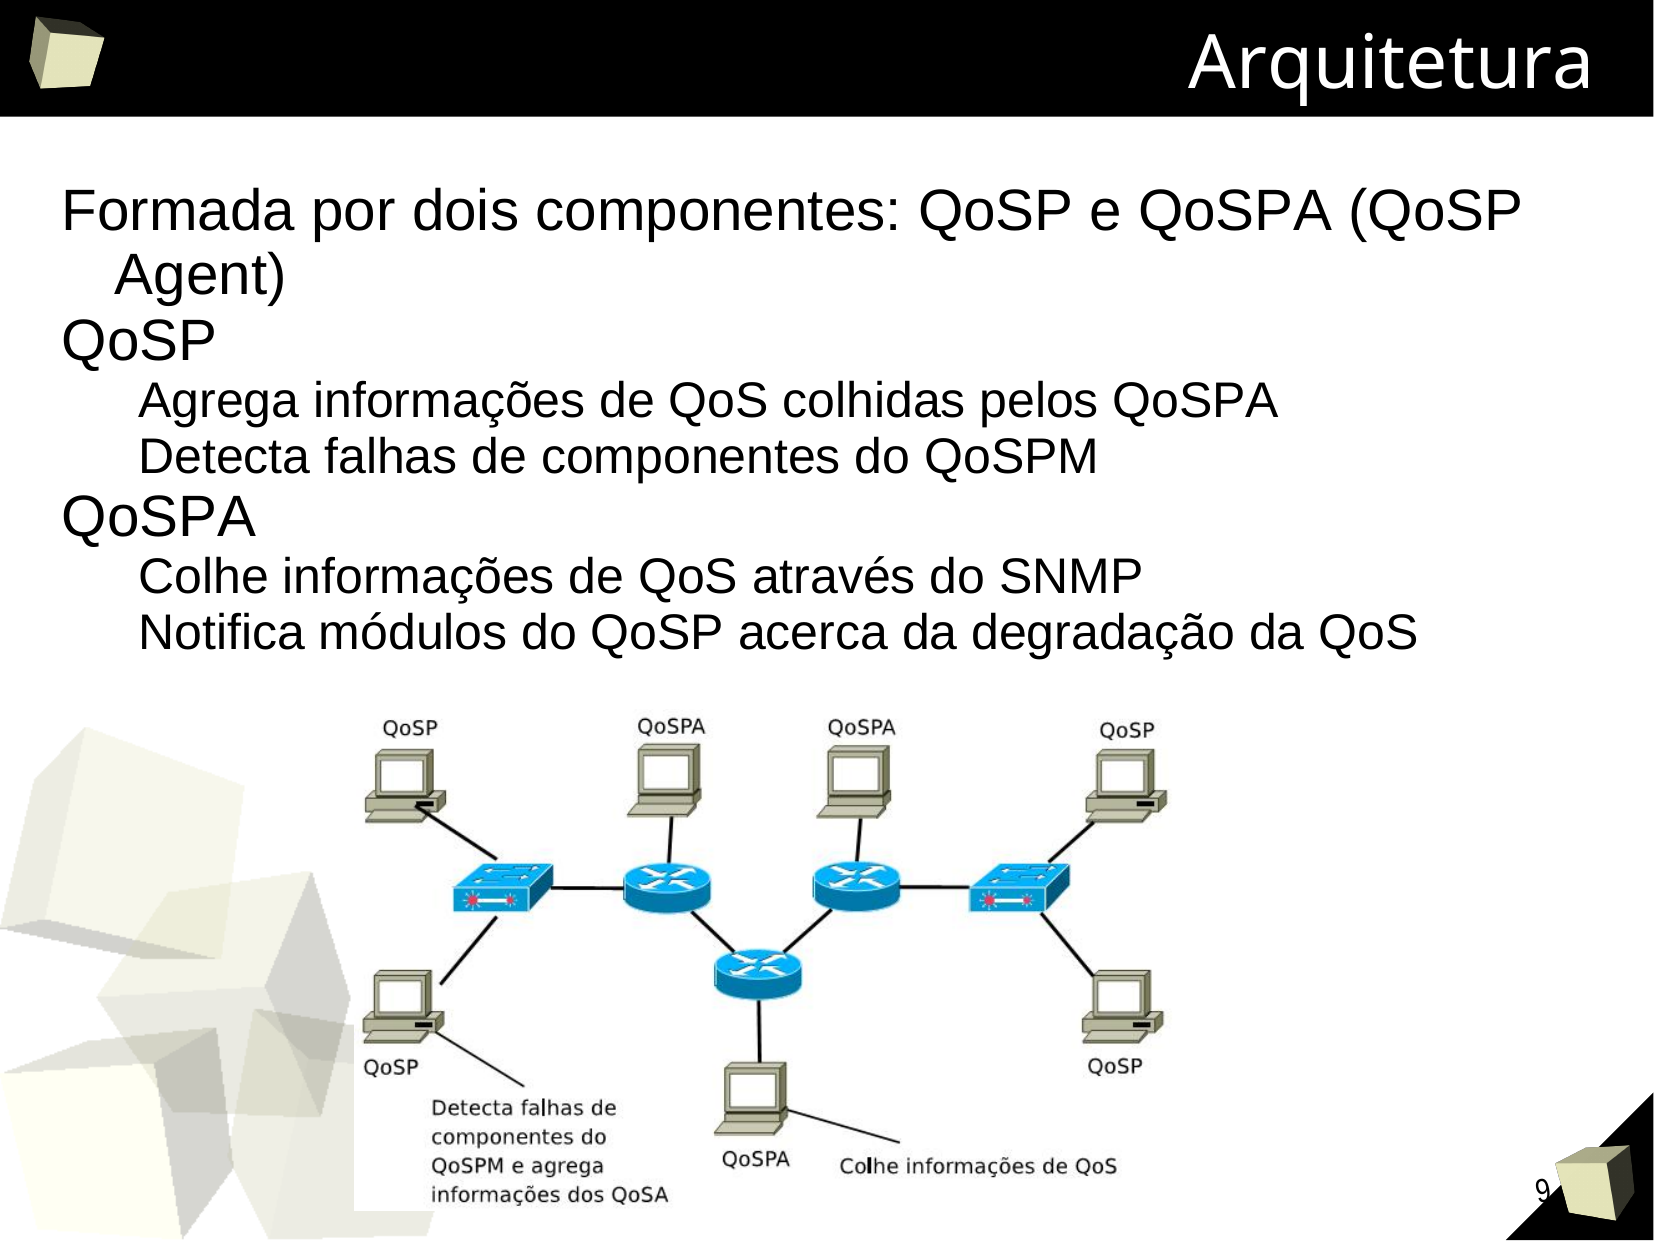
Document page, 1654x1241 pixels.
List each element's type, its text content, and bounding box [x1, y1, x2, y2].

list Formada por dois componentes: QoSP e QoSPA (QoSP Agent) QoSP Agrega informações de QoS colhidas pelos QoSPA Detecta falhas de componentes do QoSPM QoSPA Colhe informações de QoS através do SNMP Notifica módulos do QoSP acerca da degradação da QoS [44, 177, 1611, 680]
title Arquitetura [118, 0, 1595, 119]
picture [0, 709, 1173, 1241]
